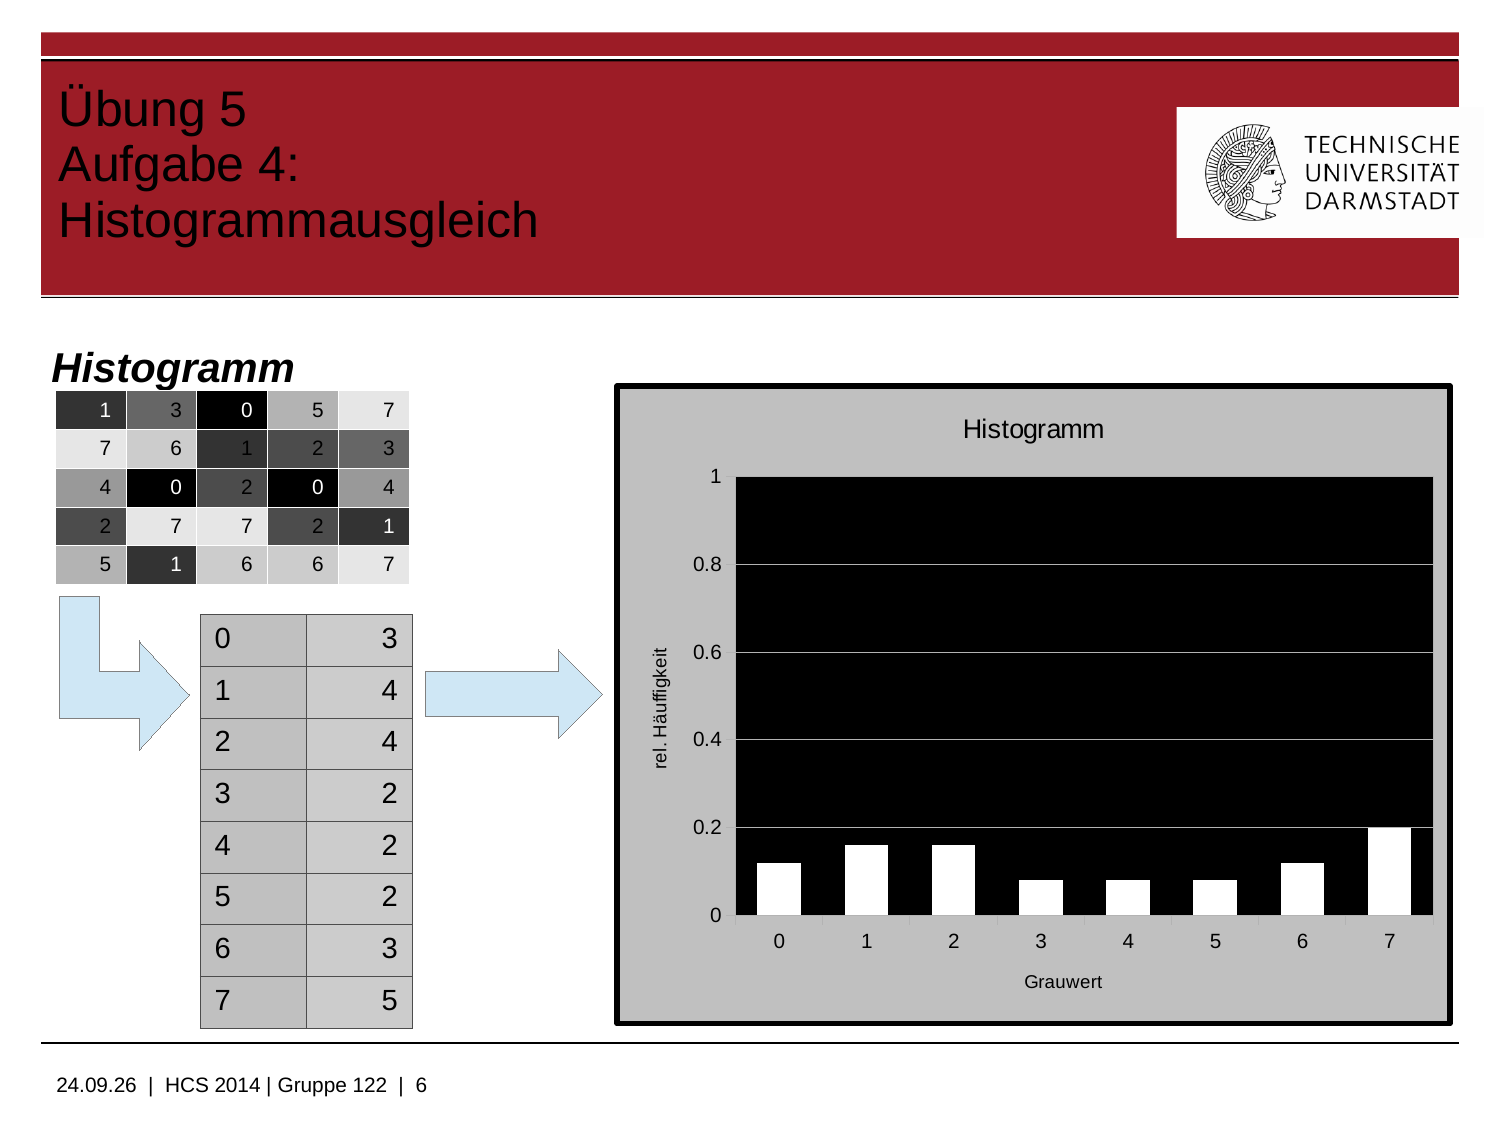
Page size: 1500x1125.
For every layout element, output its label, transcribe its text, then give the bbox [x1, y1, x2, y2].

table_cell 5 [201, 874, 306, 924]
table_cell 4 [307, 667, 412, 718]
table_cell 7 [201, 977, 306, 1028]
table_cell 6 [201, 925, 306, 976]
title Übung 5 Aufgabe 4: Histogrammausgleich [59, 80, 1149, 249]
table_cell 3 [339, 430, 409, 468]
table_cell 2 [197, 469, 267, 507]
table_cell 0 [268, 469, 338, 507]
table_cell 6 [127, 430, 196, 468]
table_cell 7 [56, 430, 126, 468]
chart [614, 383, 1453, 1027]
table_cell 4 [339, 469, 409, 507]
table_cell 2 [268, 430, 338, 468]
table_cell 2 [307, 770, 412, 821]
table_cell 1 [197, 430, 267, 468]
table_cell 6 [197, 546, 267, 584]
table_cell 5 [56, 546, 126, 584]
text_box [59, 596, 190, 751]
table_header 7 [339, 391, 409, 429]
table_cell 2 [307, 874, 412, 924]
table_cell 7 [197, 508, 267, 545]
table_header 0 [201, 615, 306, 666]
table_cell 2 [56, 508, 126, 545]
table_cell 5 [307, 977, 412, 1028]
table_header 3 [307, 615, 412, 666]
table_header 1 [56, 391, 126, 429]
table_header 5 [268, 391, 338, 429]
table_cell 7 [339, 546, 409, 584]
table_cell 4 [56, 469, 126, 507]
table_cell 0 [127, 469, 196, 507]
table_cell 7 [127, 508, 196, 545]
table_cell 4 [307, 719, 412, 769]
table_header 3 [127, 391, 196, 429]
table_cell 1 [127, 546, 196, 584]
table_cell 2 [268, 508, 338, 545]
table_header 0 [197, 391, 267, 429]
list Histogramm [51, 330, 1444, 1028]
table_cell 2 [307, 822, 412, 873]
picture [1176, 107, 1484, 238]
table_cell 1 [339, 508, 409, 545]
table_cell 4 [201, 822, 306, 873]
table_cell 1 [201, 667, 306, 718]
text_box [425, 649, 603, 739]
table_cell 3 [307, 925, 412, 976]
table_cell 2 [201, 719, 306, 769]
table_cell 3 [201, 770, 306, 821]
table_cell 6 [268, 546, 338, 584]
